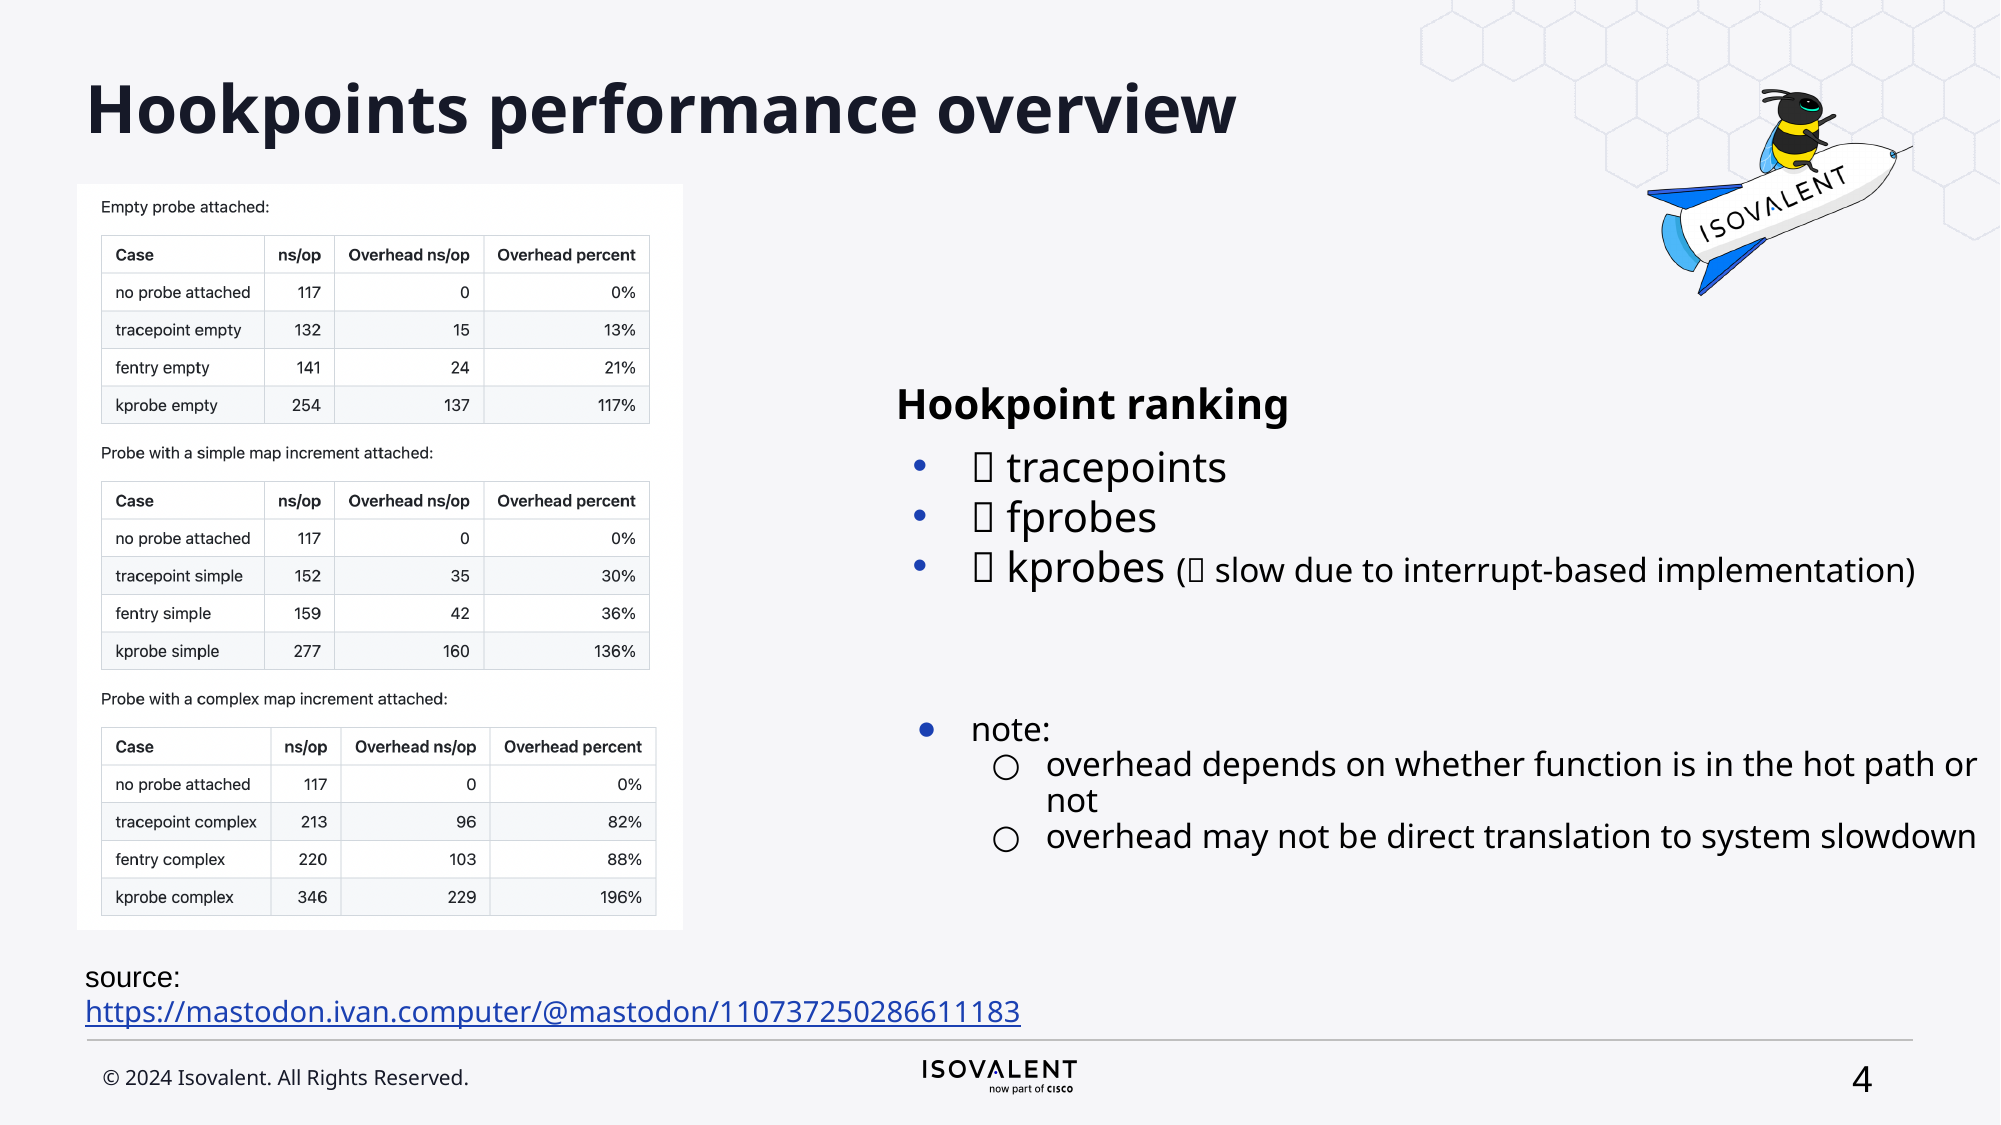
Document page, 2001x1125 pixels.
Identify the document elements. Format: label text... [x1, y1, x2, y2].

list Hookpoints performance overview [70, 59, 1488, 157]
picture [1050, 842, 1060, 846]
picture [995, 842, 1016, 850]
list Hookpoint ranking 🥇 tracepoints 🥈 fprobes 🥉 kprobes (🦥 slow due to interrupt-based implementation) note: overhead depends on whether function is in the hot path or not overhead may not be direct translation to system slowdown [880, 370, 2000, 842]
picture [1616, 842, 1626, 846]
picture [1849, 842, 1859, 846]
picture [0, 0, 2000, 1125]
picture [1302, 842, 1312, 846]
picture [1677, 842, 1687, 846]
picture [1915, 842, 1925, 846]
text_box source: https://mastodon.ivan.computer/@mastodon/110737250286611183 [70, 943, 1133, 1049]
